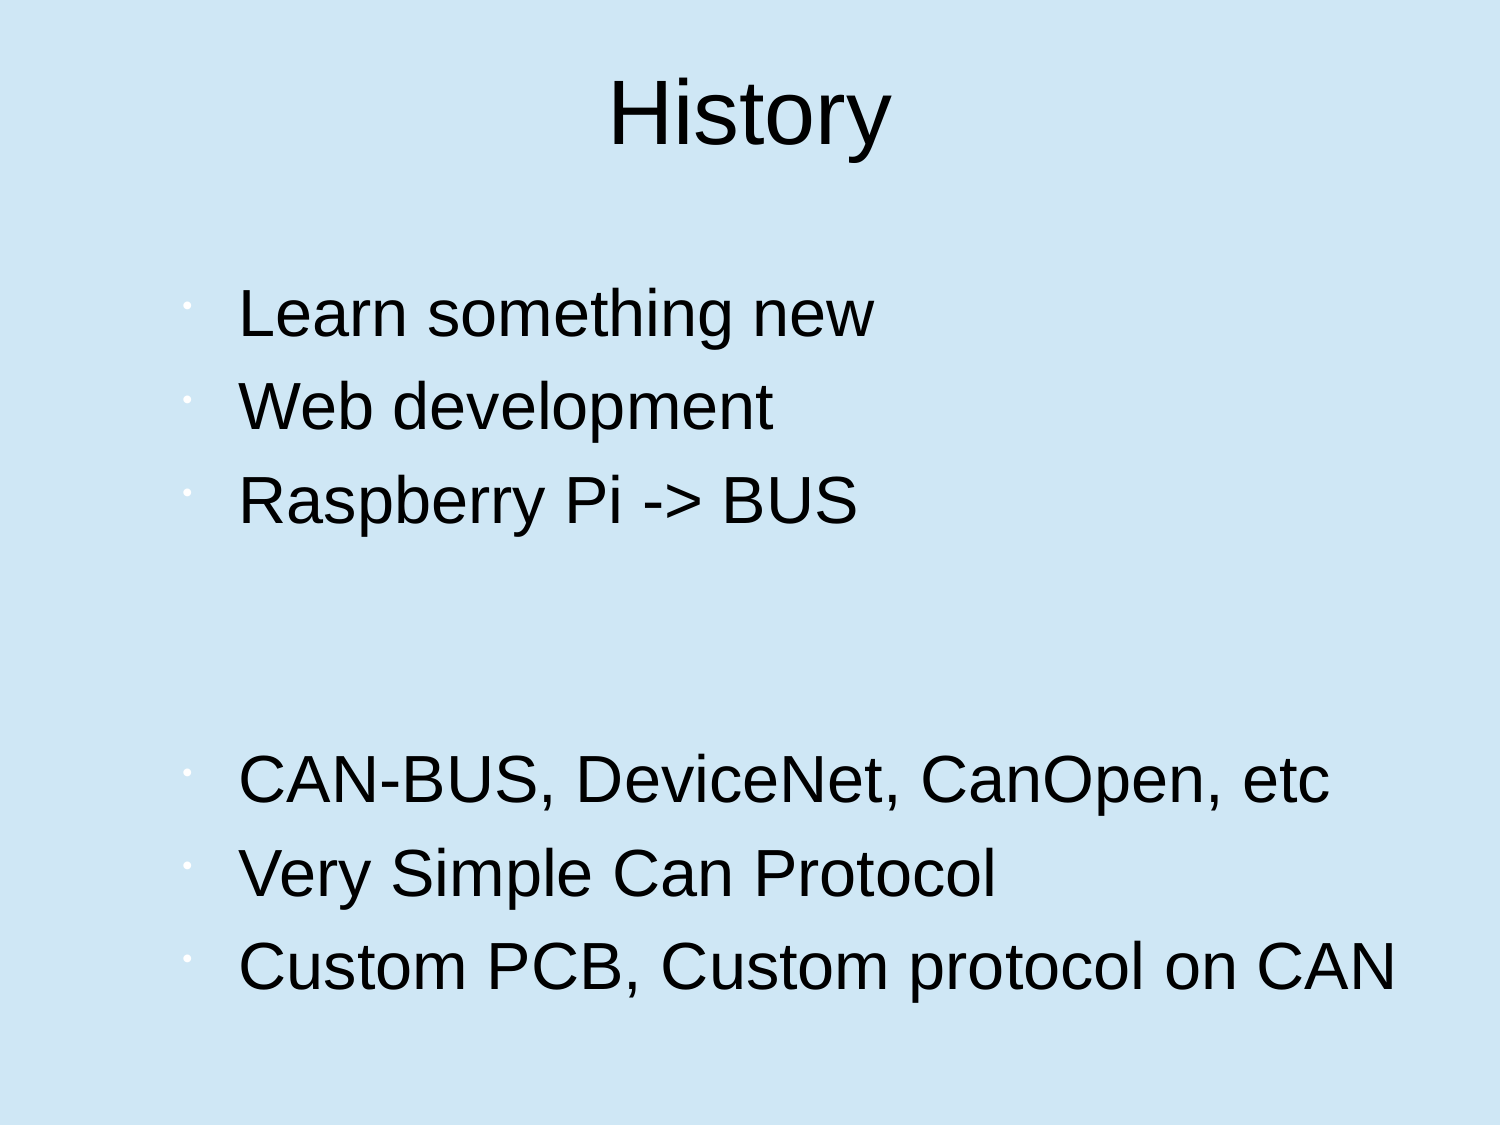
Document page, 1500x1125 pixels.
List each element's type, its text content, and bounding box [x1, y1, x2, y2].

title History [75, 45, 1425, 233]
list Learn something new Web development Raspberry Pi -> BUS CAN-BUS, DeviceNet, CanOpen, etc Very Simple Can Protocol Custom PCB, Custom protocol on CAN [167, 262, 1500, 1005]
